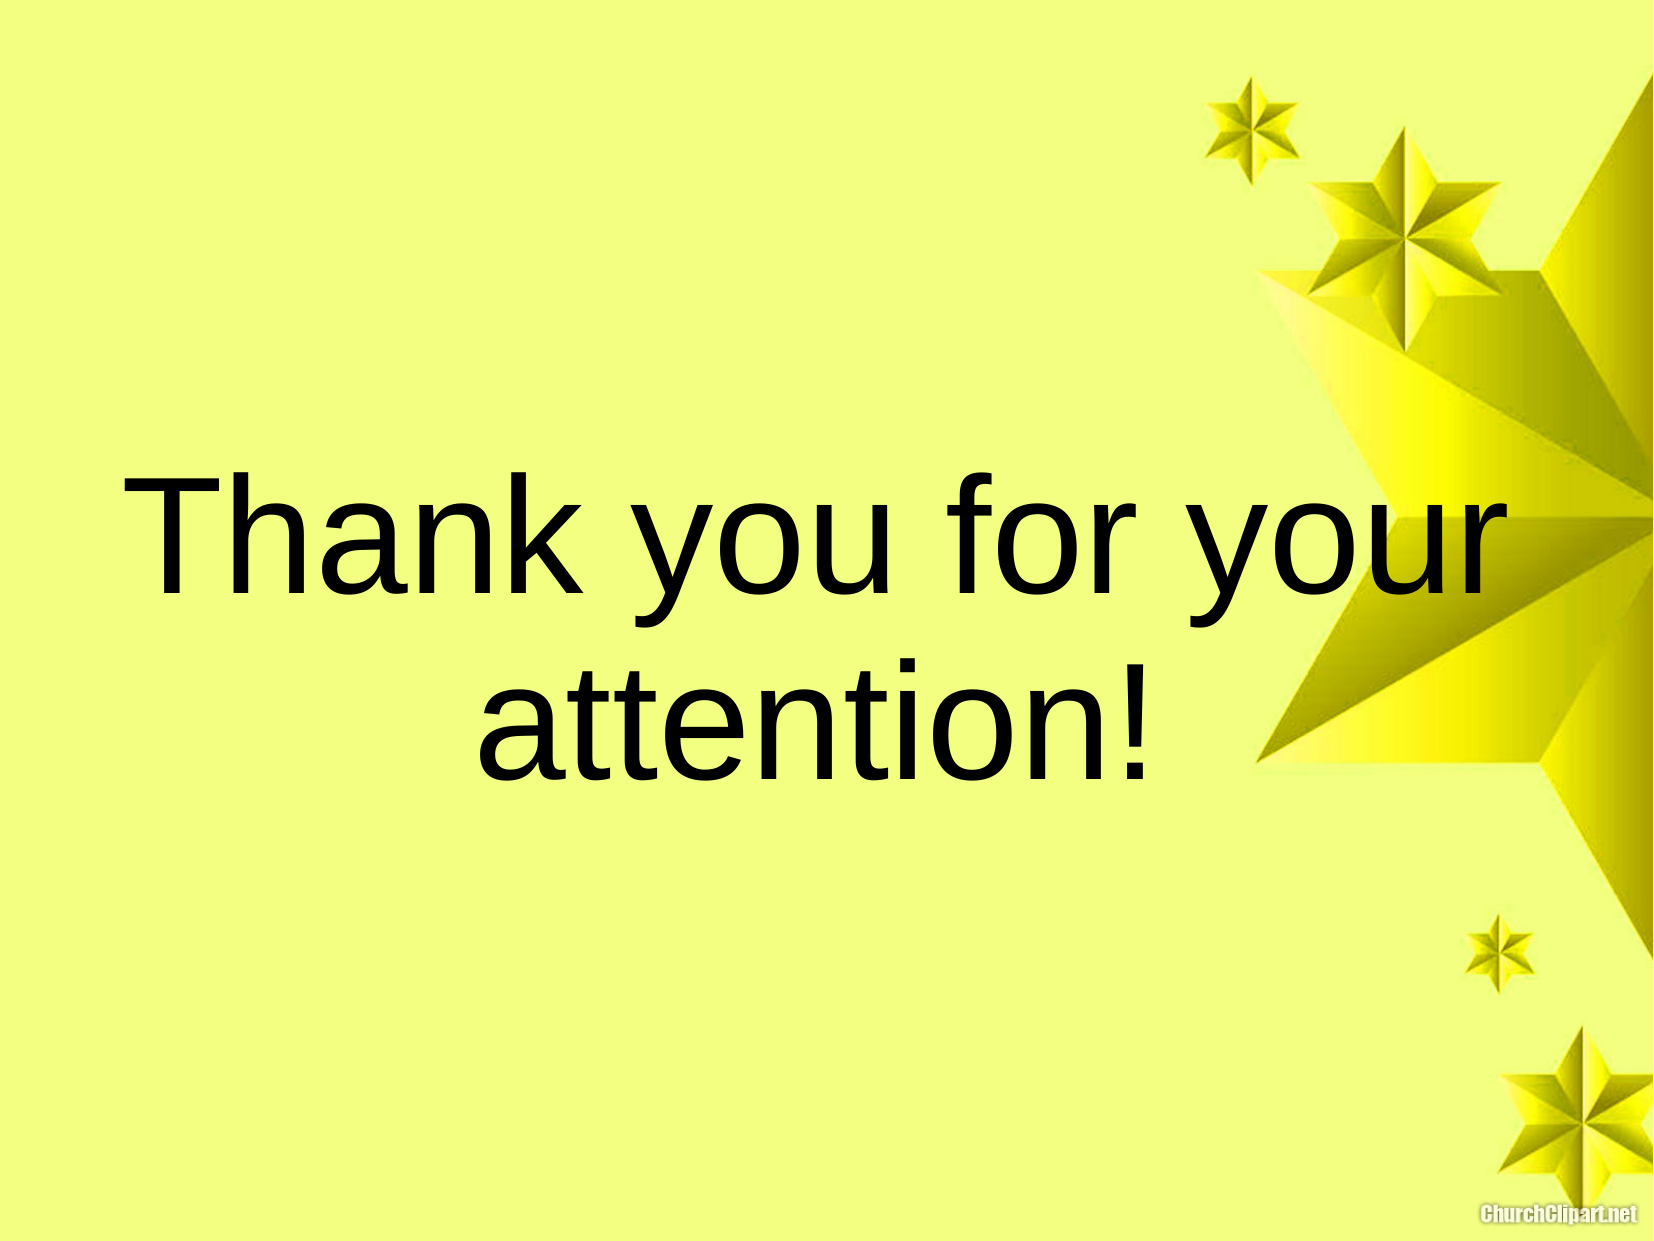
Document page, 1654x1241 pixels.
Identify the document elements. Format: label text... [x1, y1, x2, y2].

title Thank you for your attention! [72, 442, 1561, 815]
picture [0, 0, 1654, 1241]
